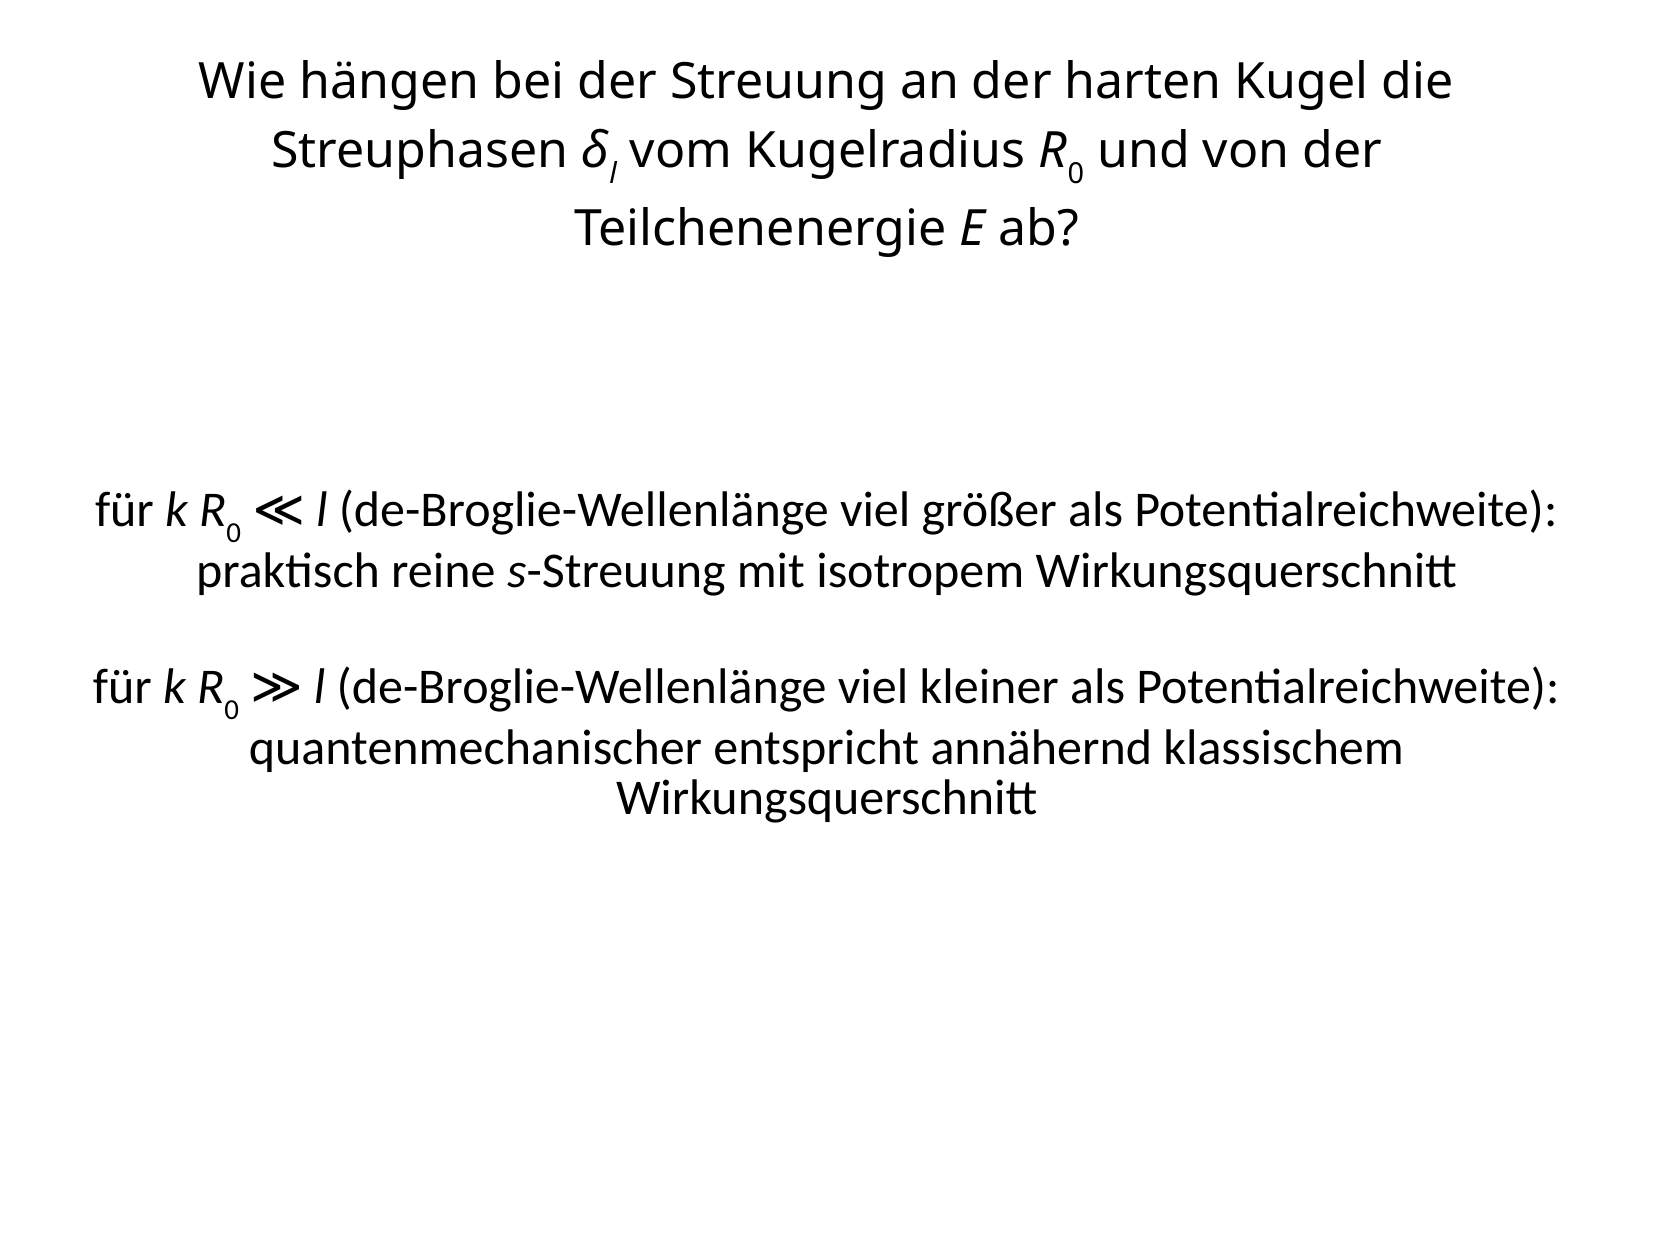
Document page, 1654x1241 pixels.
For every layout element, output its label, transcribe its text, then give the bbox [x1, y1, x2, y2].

title Wie hängen bei der Streuung an der harten Kugel die Streuphasen δl vom Kugelradius R0 und von der Teilchenenergie E ab? [82, 49, 1571, 257]
subtitle für k R0 ≪ l (de-Broglie-Wellenlänge viel größer als Potentialreichweite): praktisch reine s-Streuung mit isotropem Wirkungsquerschnitt für k R0 ≫ l (de-Broglie-Wellenlänge viel kleiner als Potentialreichweite): quantenmechanischer entspricht annähernd klassischem Wirkungsquerschnitt [82, 290, 1571, 1010]
